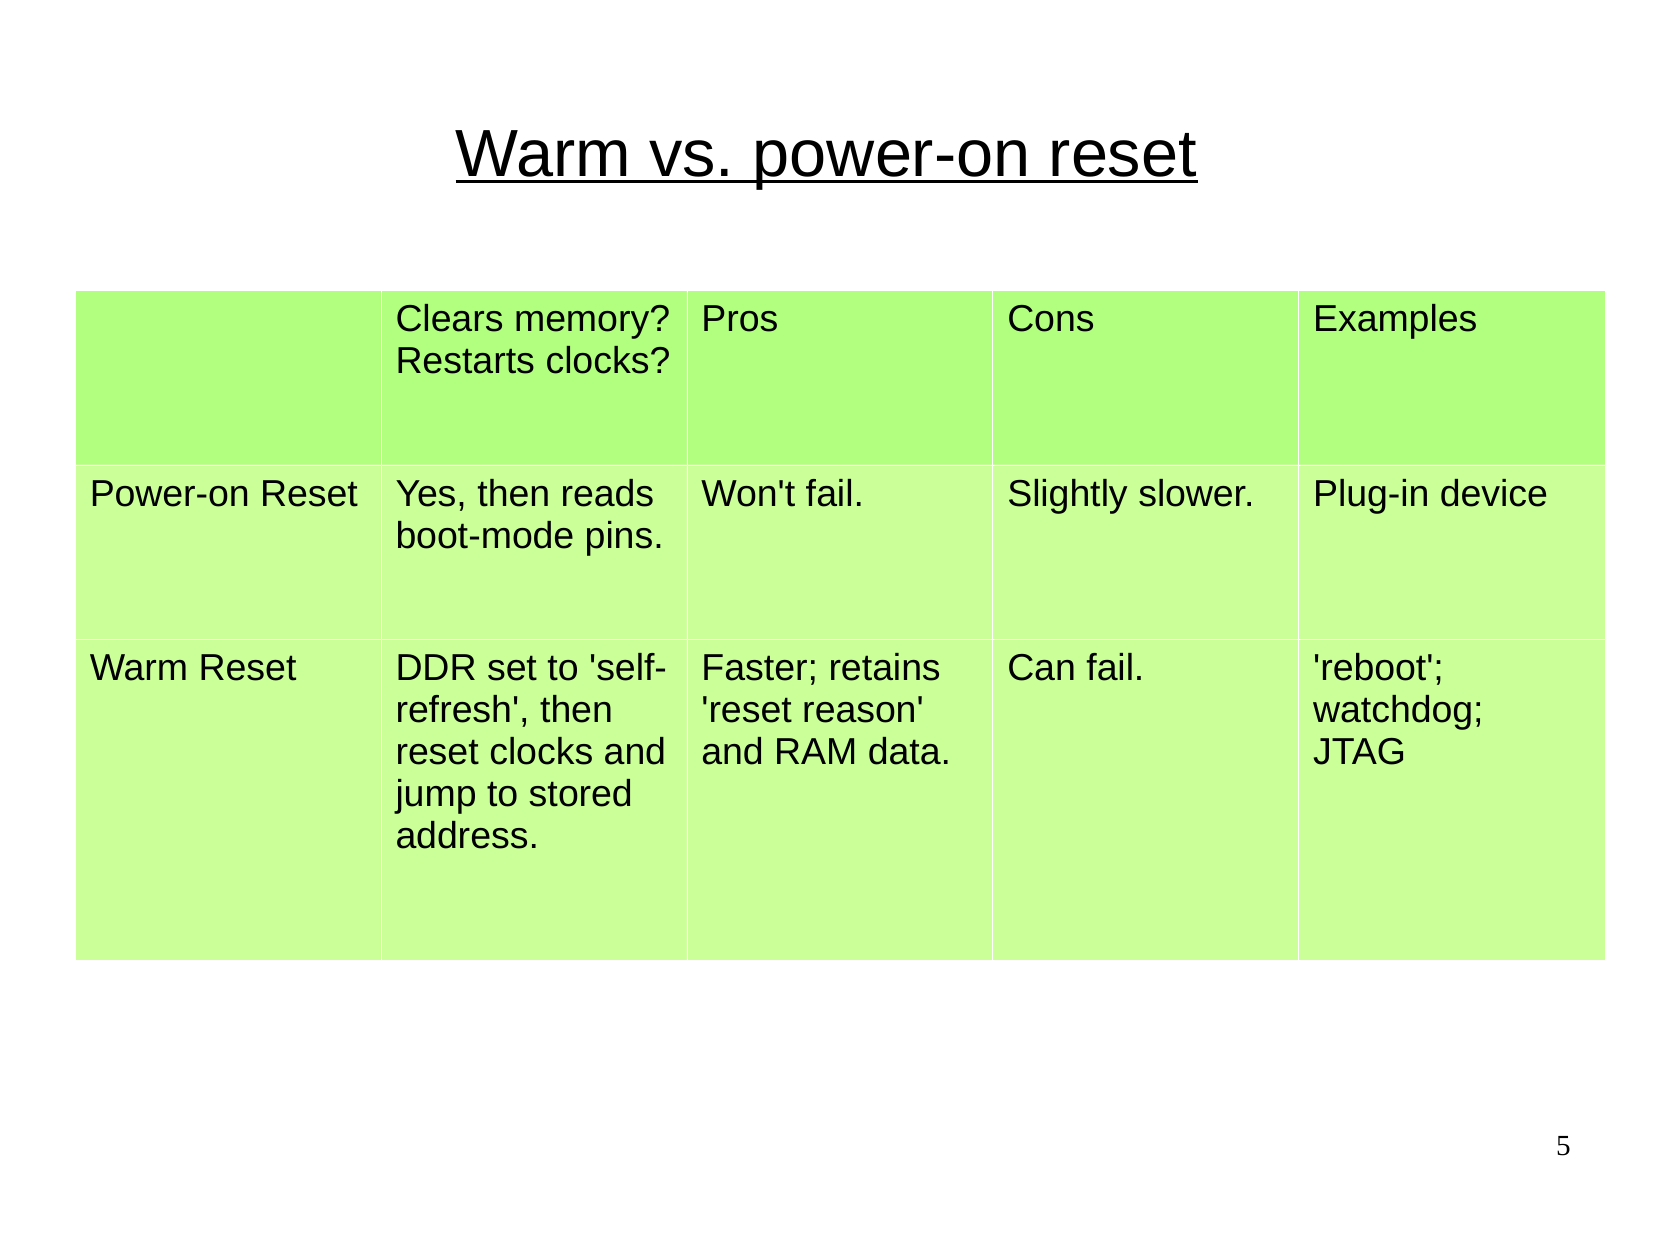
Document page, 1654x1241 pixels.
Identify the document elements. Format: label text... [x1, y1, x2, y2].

table_cell Can fail. [993, 640, 1298, 960]
table_header [76, 291, 381, 465]
table_cell Slightly slower. [993, 466, 1298, 639]
table_header Clears memory? Restarts clocks? [382, 291, 687, 465]
title Warm vs. power-on reset [82, 49, 1571, 257]
table_header Examples [1299, 291, 1605, 465]
table_cell DDR set to 'self-refresh', then reset clocks and jump to stored address. [382, 640, 687, 960]
table_cell Plug-in device [1299, 466, 1605, 639]
table_header Pros [688, 291, 992, 465]
table_cell Won't fail. [688, 466, 992, 639]
table_cell Faster; retains 'reset reason' and RAM data. [688, 640, 992, 960]
table_cell 'reboot'; watchdog; JTAG [1299, 640, 1605, 960]
table_cell Warm Reset [76, 640, 381, 960]
table_header Cons [993, 291, 1298, 465]
table_cell Yes, then reads boot-mode pins. [382, 466, 687, 639]
table_cell Power-on Reset [76, 466, 381, 639]
